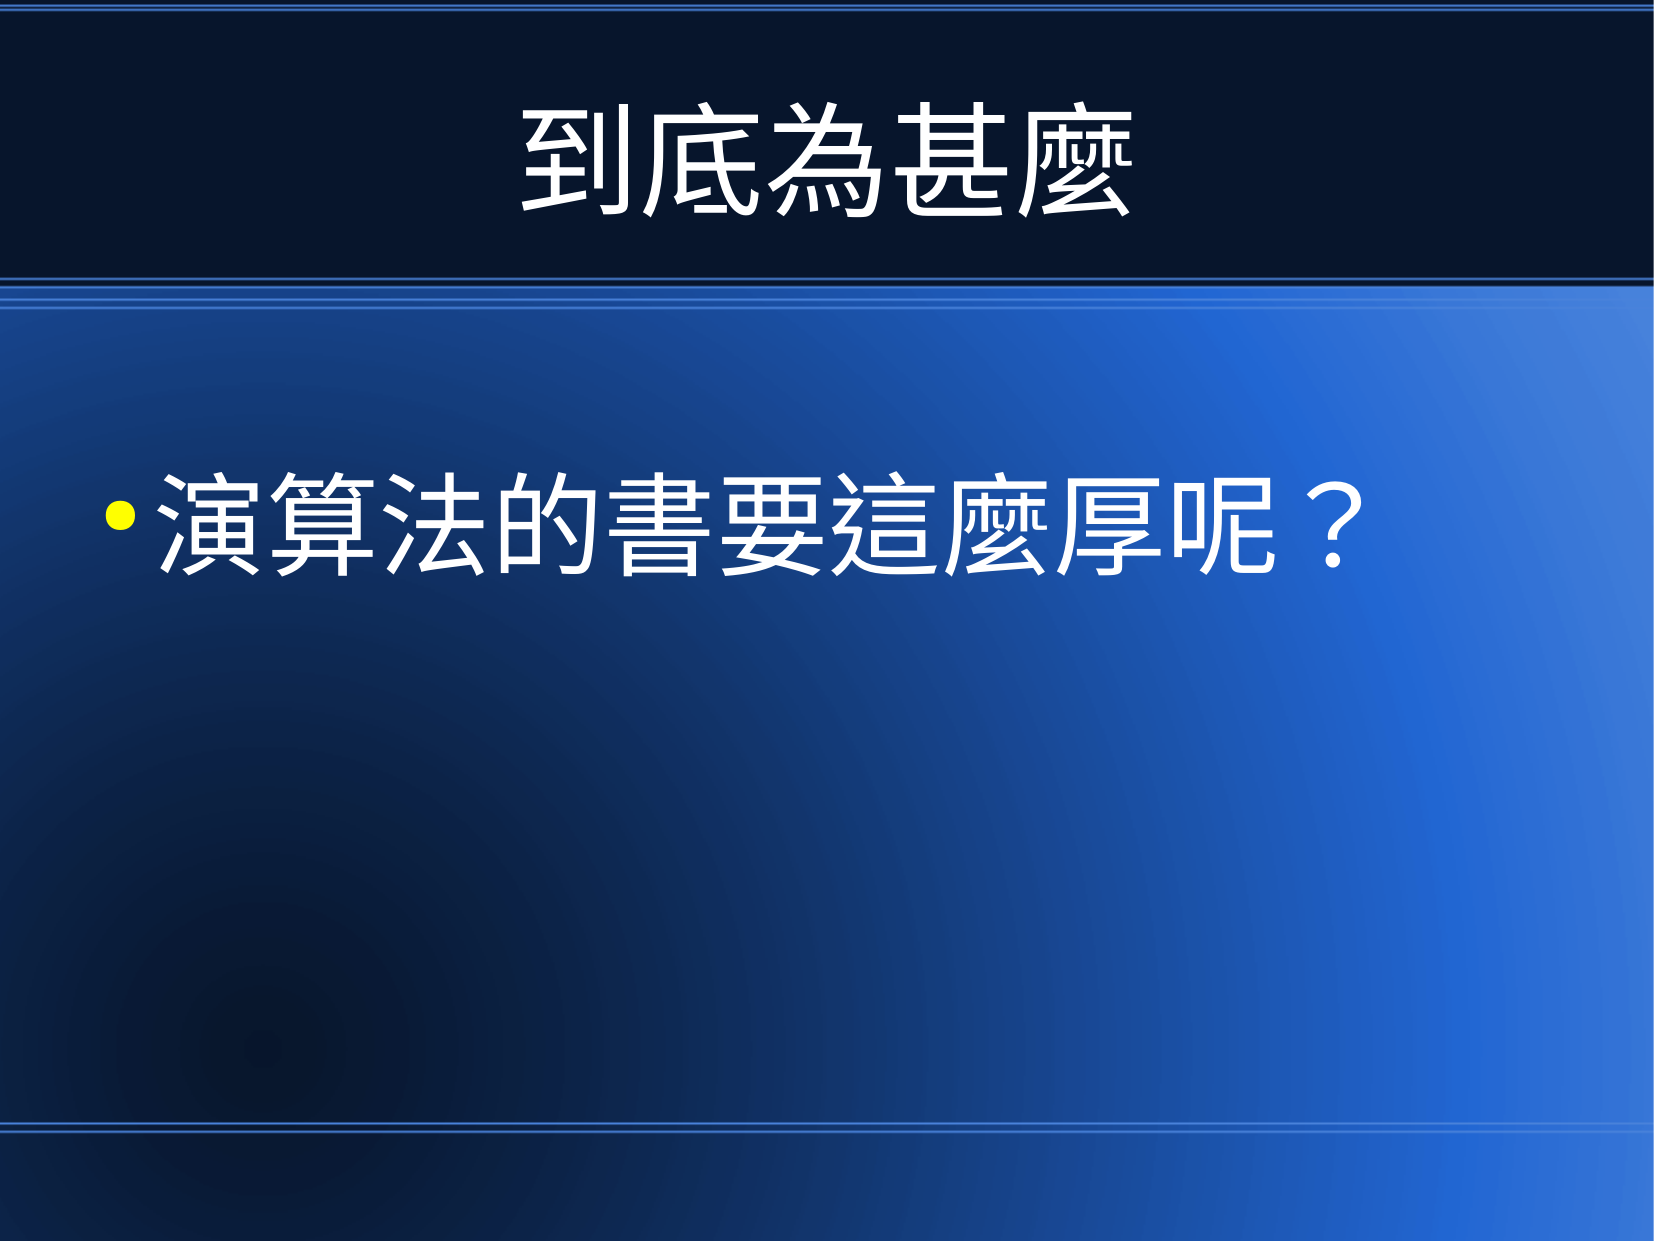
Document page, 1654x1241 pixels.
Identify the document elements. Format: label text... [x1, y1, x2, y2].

list 演算法的書要這麼厚呢？ [82, 355, 1571, 1241]
picture [0, 0, 1654, 1241]
title 到底為甚麼 [82, 49, 1571, 257]
